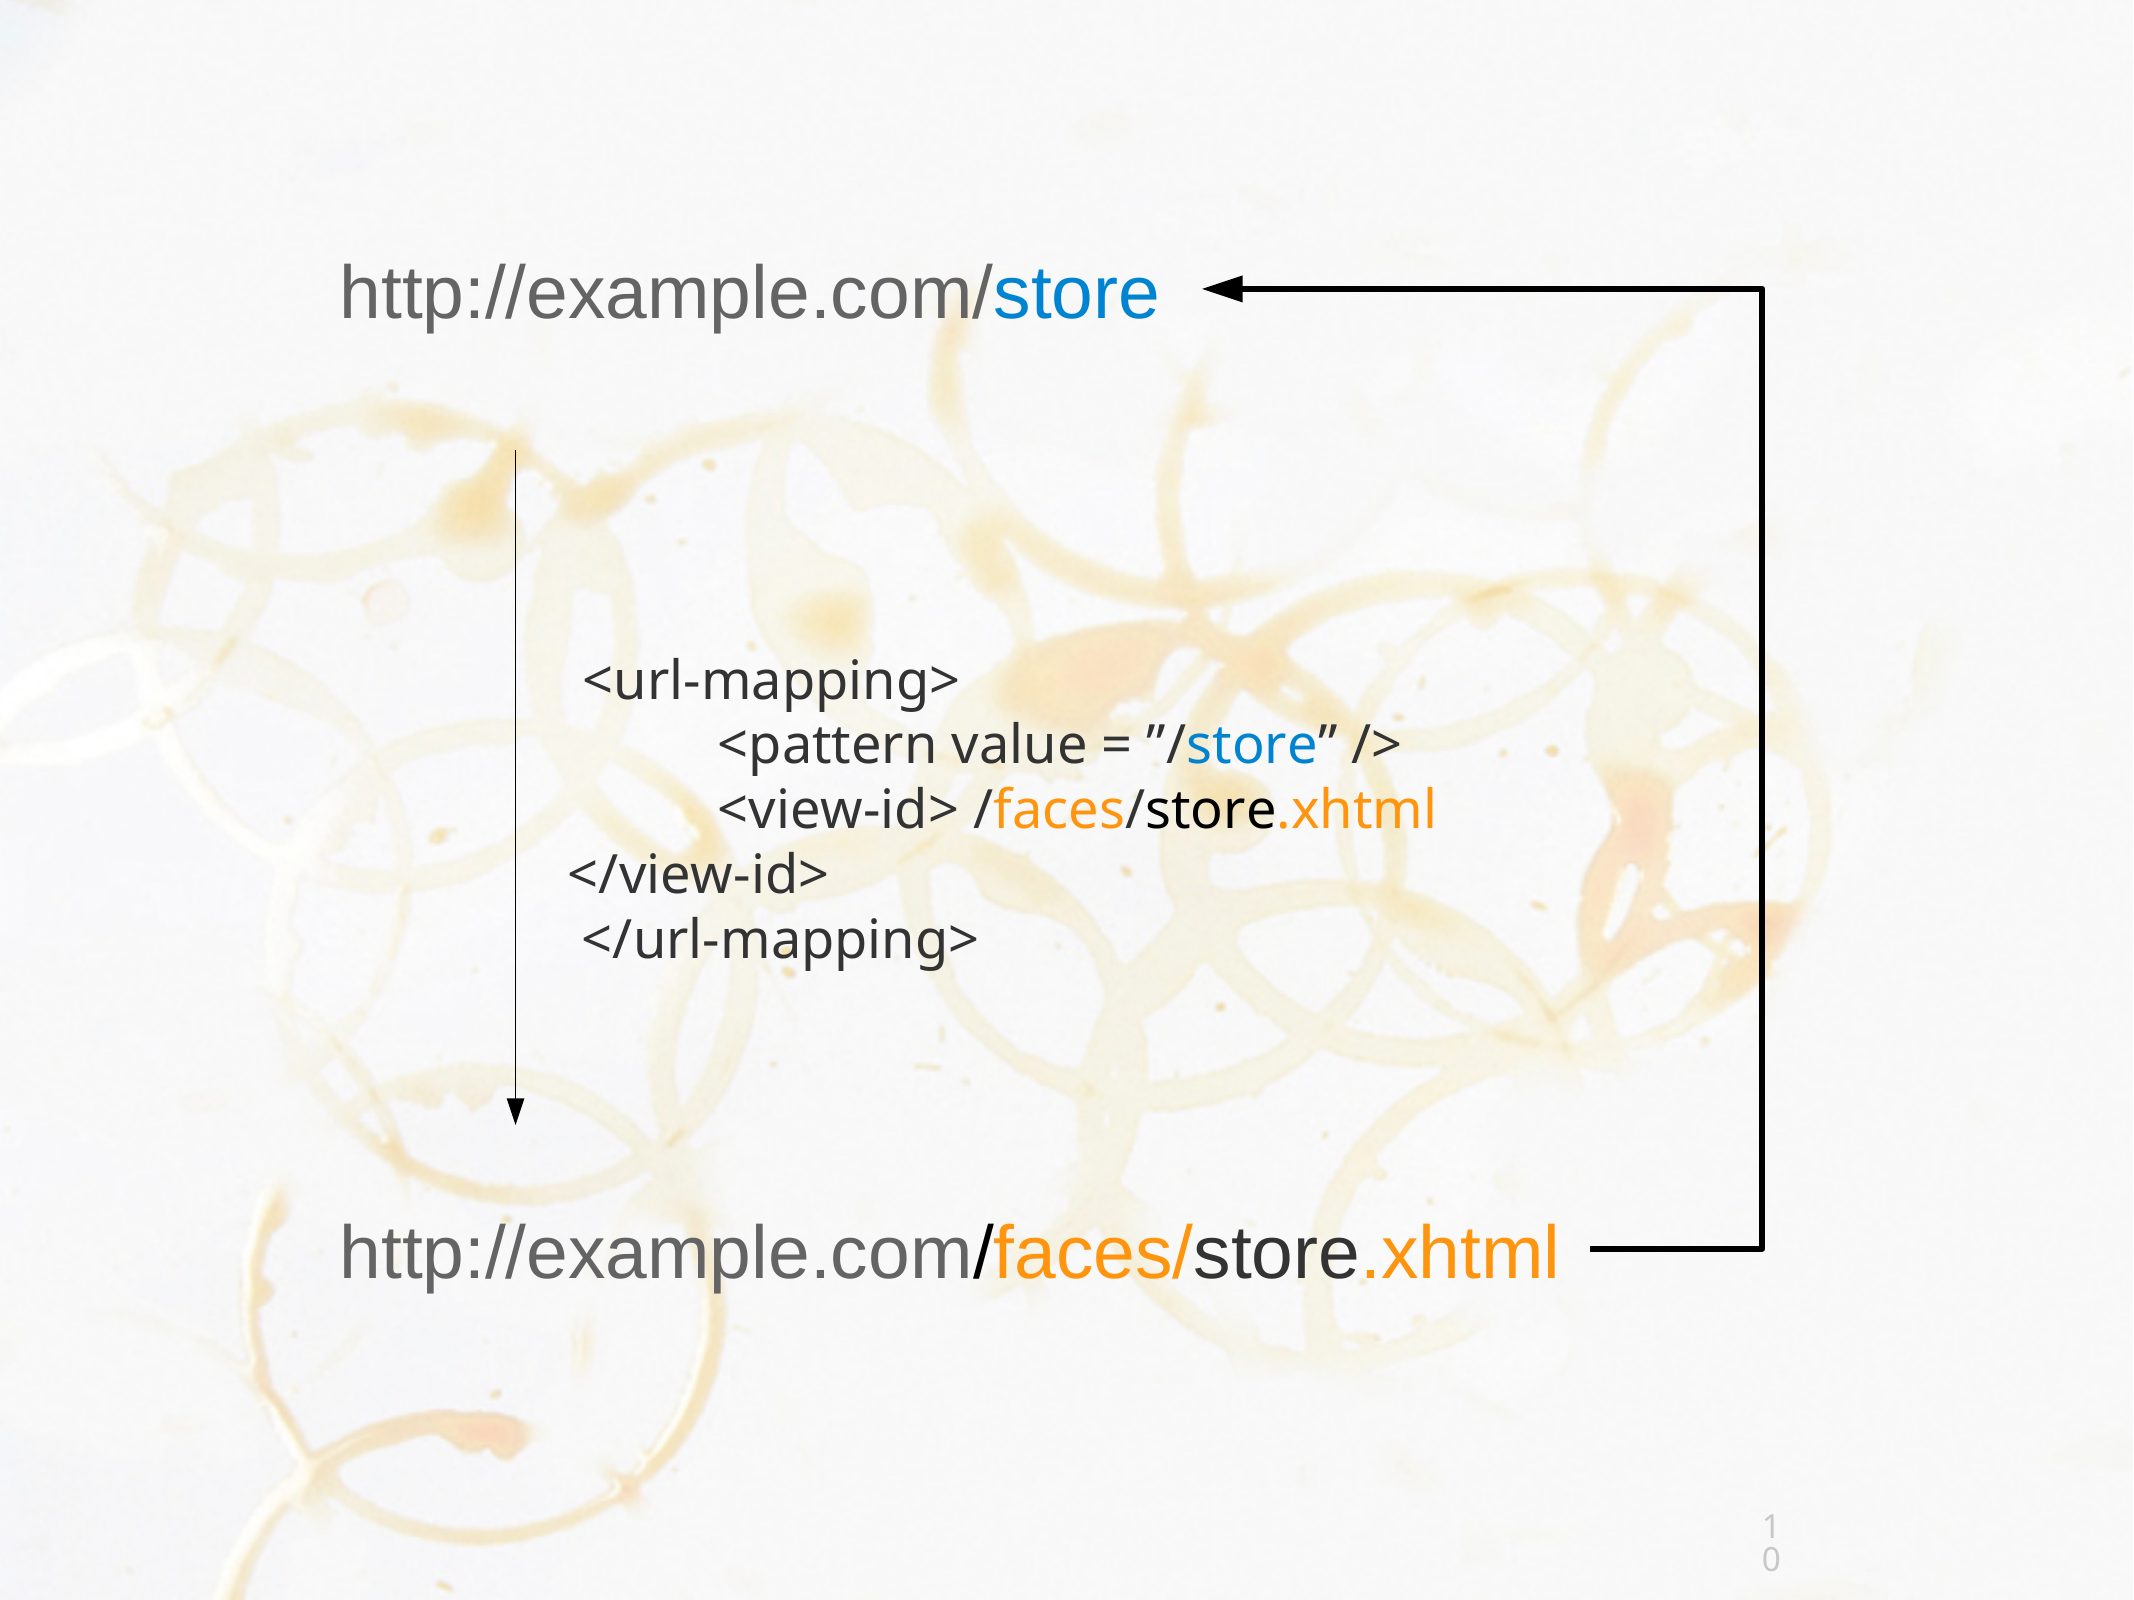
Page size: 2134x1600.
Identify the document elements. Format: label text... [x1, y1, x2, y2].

text_box http://example.com/faces/store.xhtml [339, 1184, 1591, 1313]
picture [0, 0, 2134, 1600]
text_box http://example.com/store [339, 225, 1203, 353]
text_box <url-mapping> <pattern value = ”/store” /> <view-id> /faces/store.xhtml </view-id> </url-mapping> [553, 637, 1641, 938]
